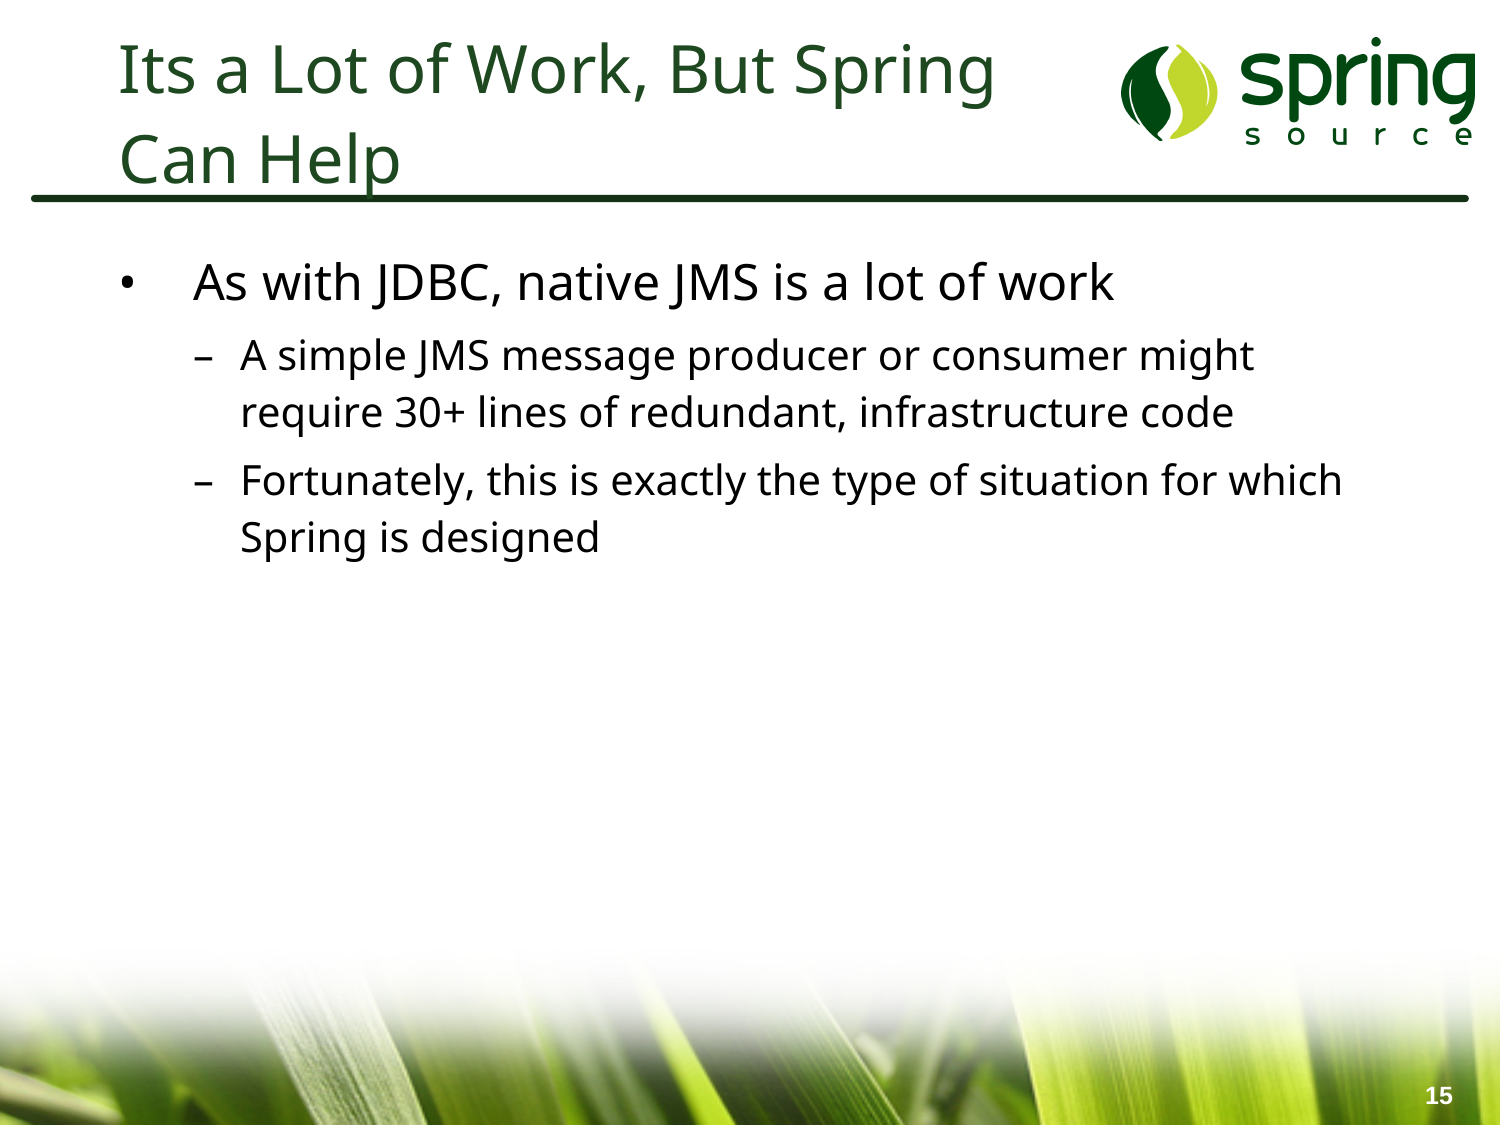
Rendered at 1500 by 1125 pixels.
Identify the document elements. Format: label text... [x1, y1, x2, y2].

picture [0, 944, 1500, 1125]
picture [1136, 37, 1475, 145]
list As with JDBC, native JMS is a lot of work A simple JMS message producer or consumer might require 30+ lines of redundant, infrastructure code Fortunately, this is exactly the type of situation for which Spring is designed [103, 239, 1394, 903]
title Its a Lot of Work, But Spring Can Help [103, 14, 1136, 192]
